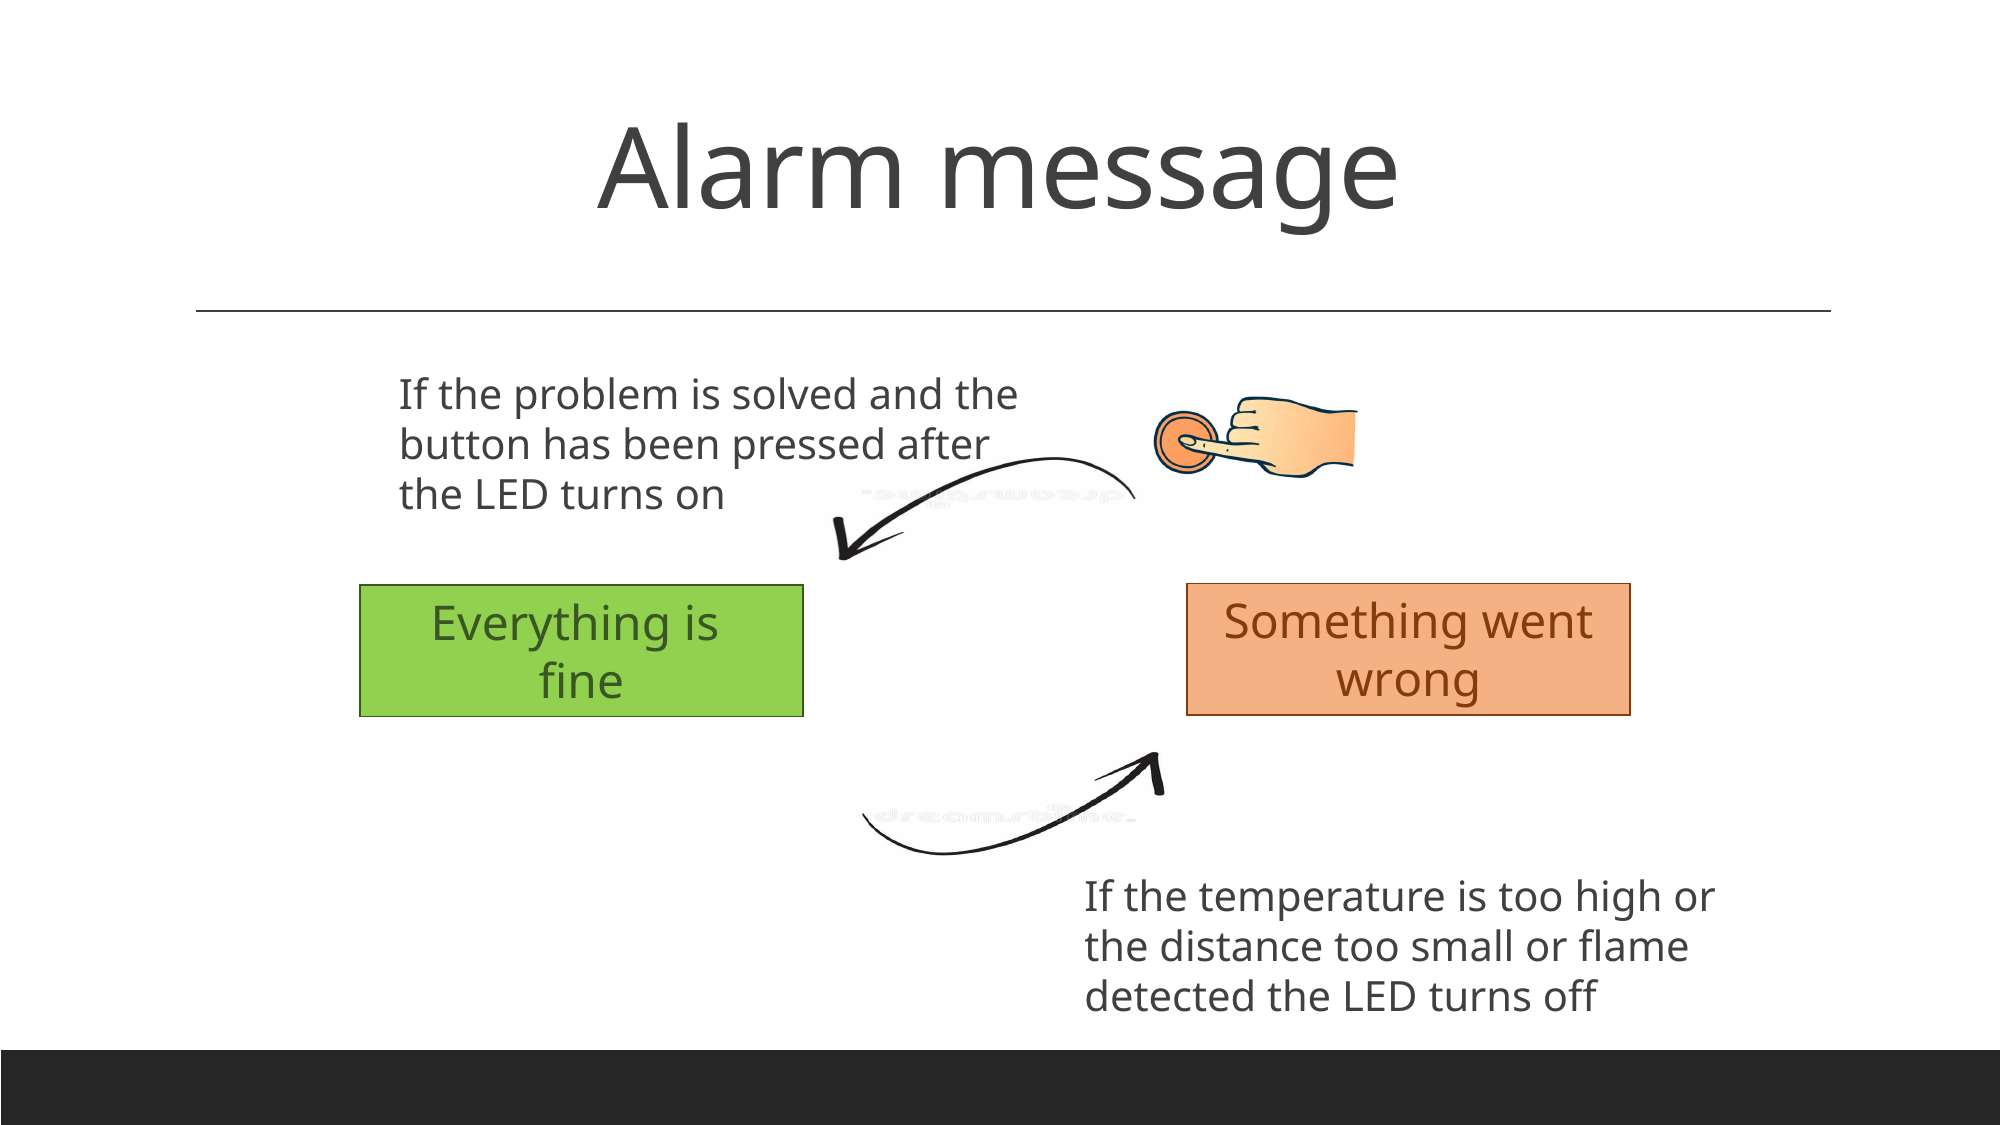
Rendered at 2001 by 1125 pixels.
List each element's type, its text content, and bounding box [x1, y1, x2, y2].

title Alarm message [174, 0, 1825, 238]
text_box Everything is fine [360, 585, 804, 717]
text_box If the problem is solved and the button has been pressed after the LED turns on [383, 360, 1043, 528]
picture [809, 357, 1373, 563]
text_box If the temperature is too high or the distance too small or flame detected the LED turns off [1069, 862, 1748, 1030]
text_box Something went wrong [1187, 583, 1631, 715]
picture [851, 750, 1188, 862]
